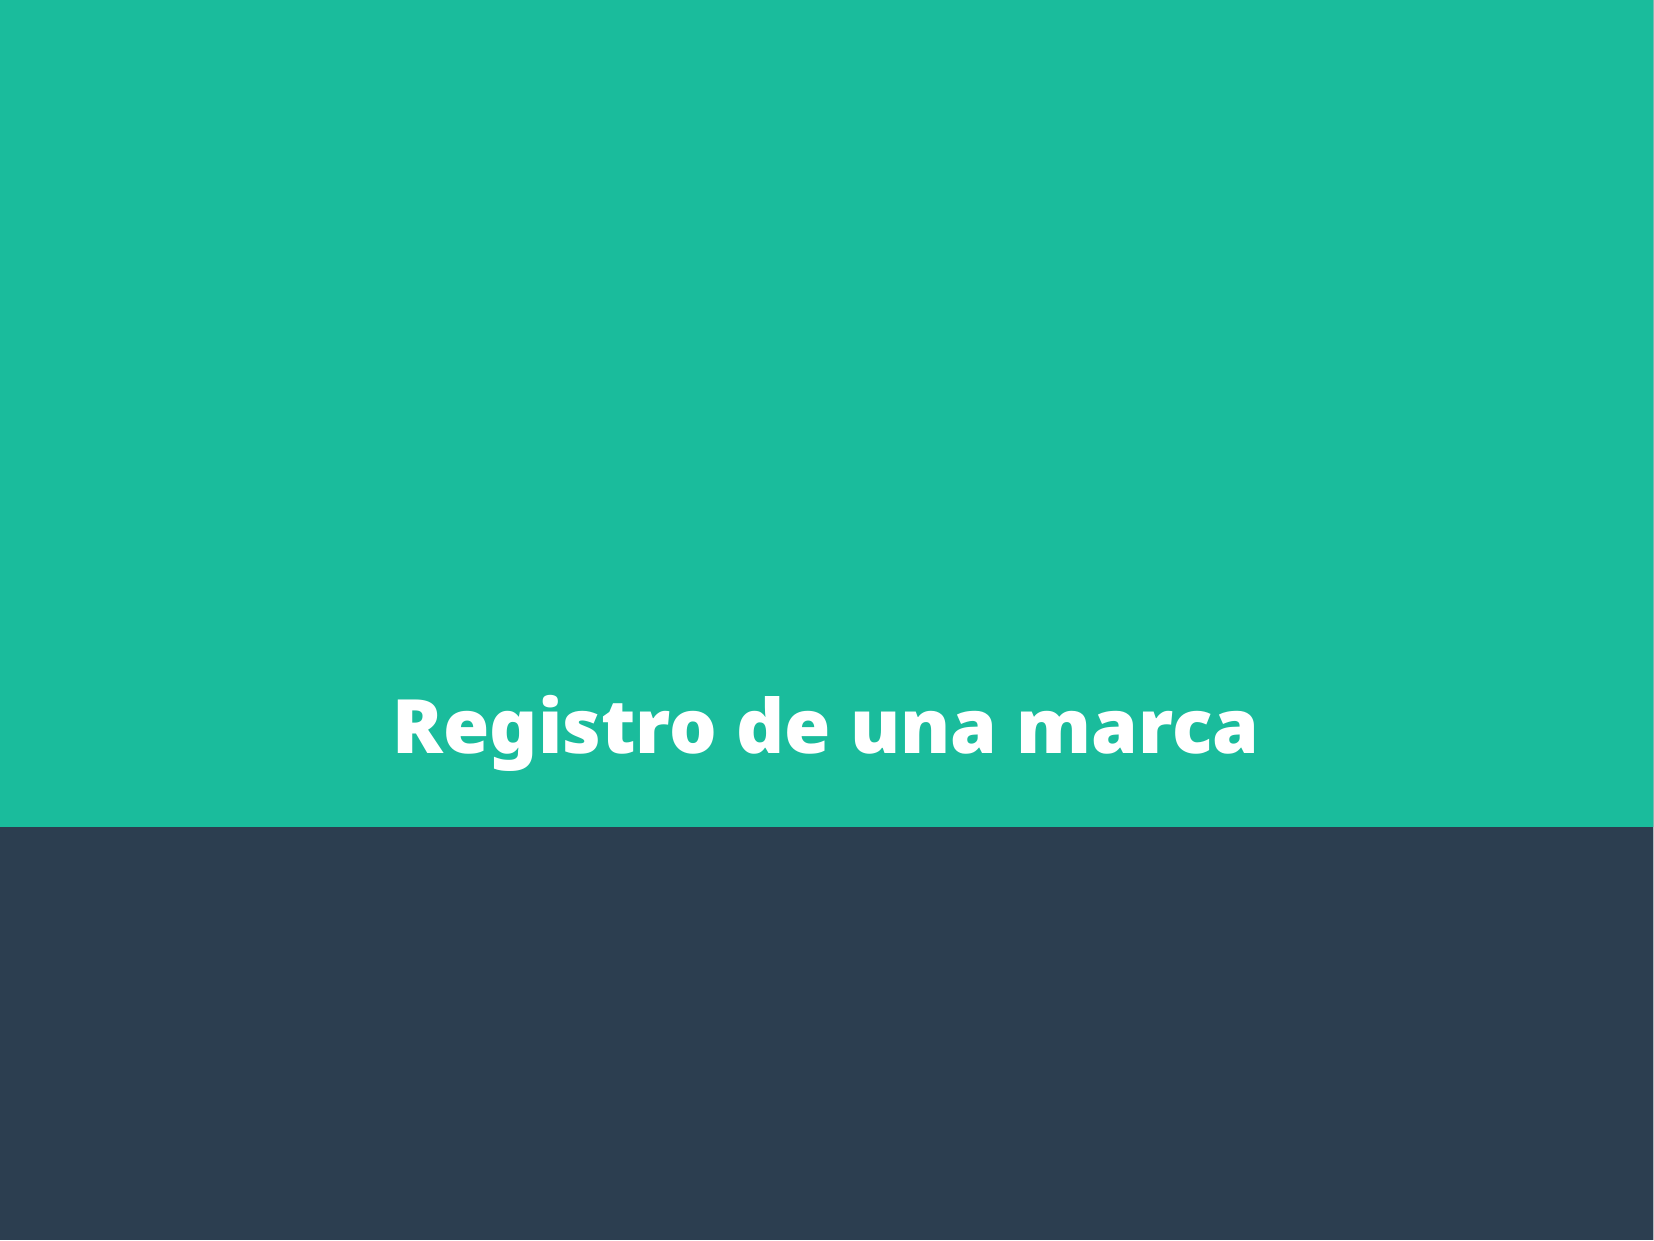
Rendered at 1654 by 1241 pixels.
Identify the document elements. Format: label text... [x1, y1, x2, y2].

title Registro de una marca [59, 620, 1595, 778]
